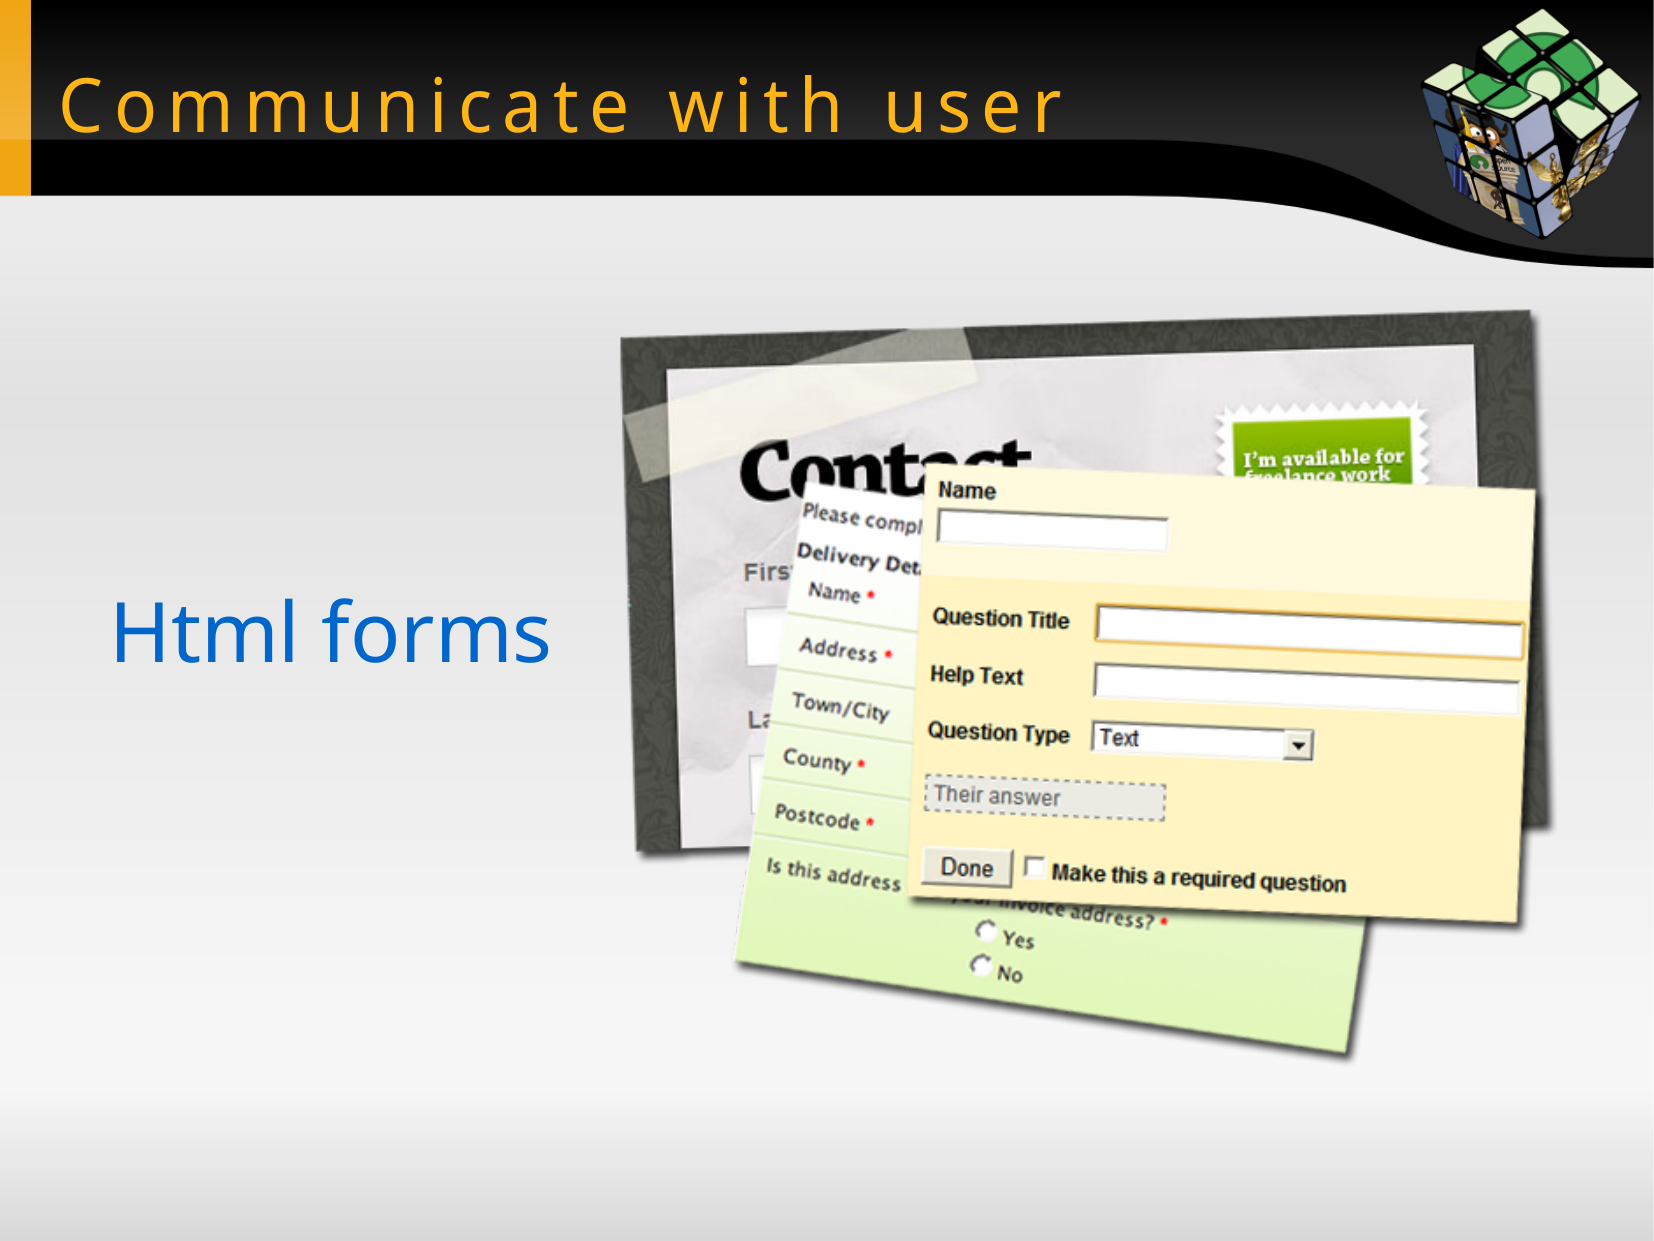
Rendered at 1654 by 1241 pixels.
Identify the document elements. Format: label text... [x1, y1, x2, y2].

title Communicate with user [59, 29, 1270, 178]
picture [0, 0, 1654, 1241]
text_box Html forms [94, 566, 553, 675]
